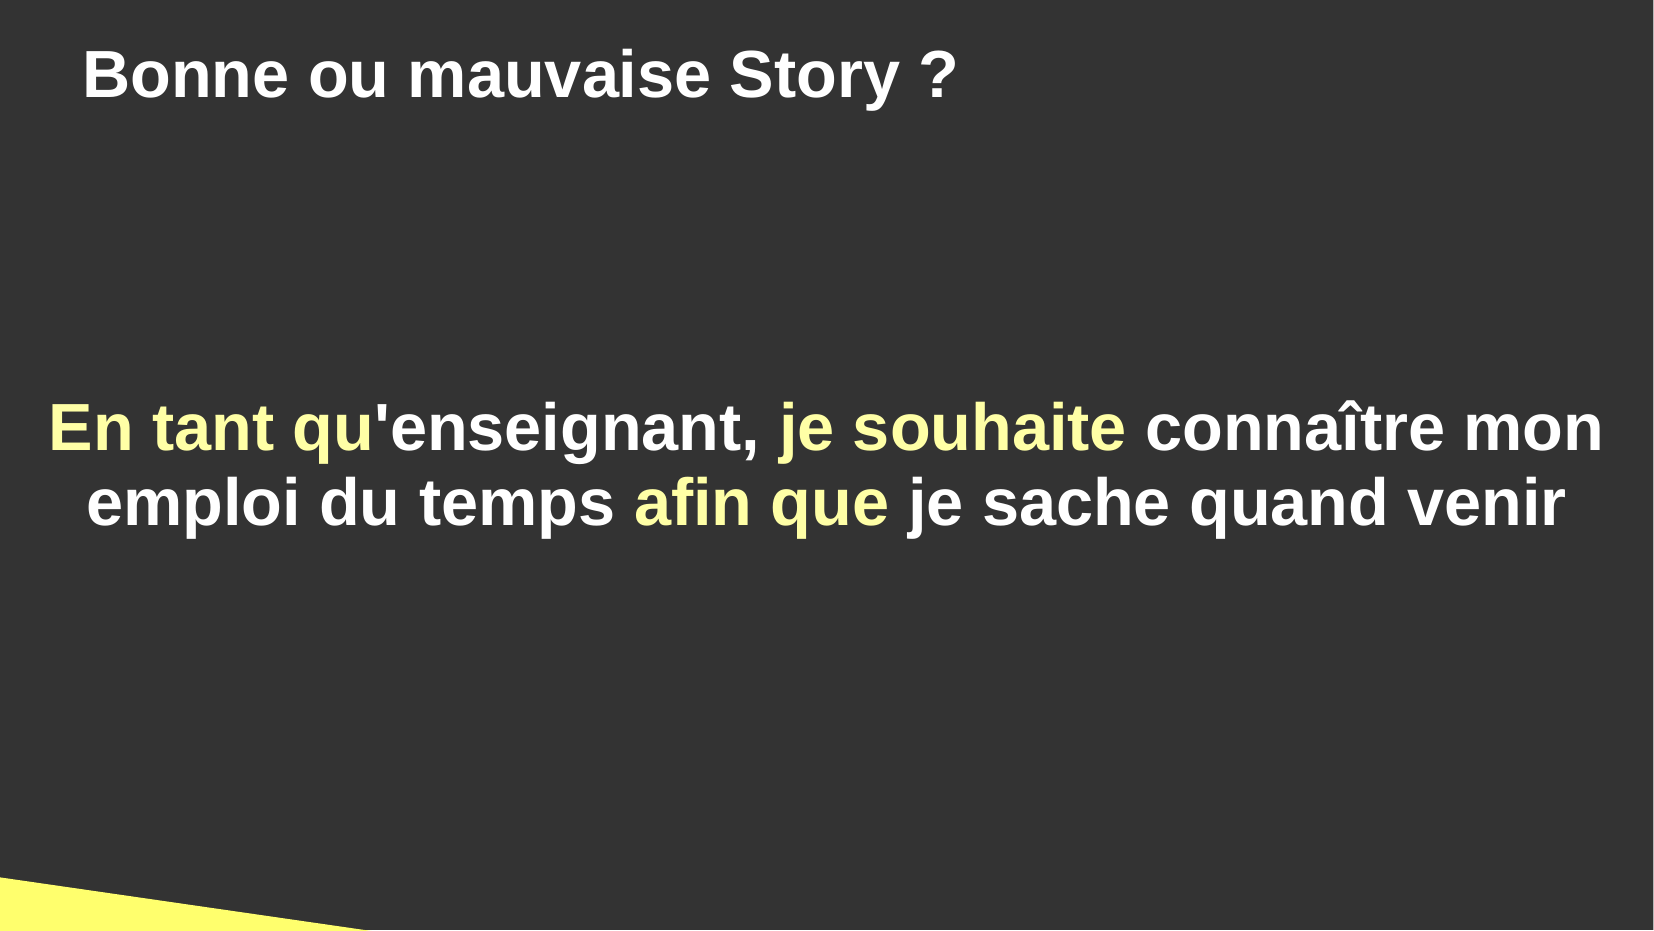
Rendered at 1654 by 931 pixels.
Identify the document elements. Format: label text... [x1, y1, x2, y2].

text_box [0, 877, 372, 931]
title Bonne ou mauvaise Story ? [82, 37, 1571, 122]
title En tant qu'enseignant, je souhaite connaître mon emploi du temps afin que je sache quand venir [31, 367, 1622, 563]
